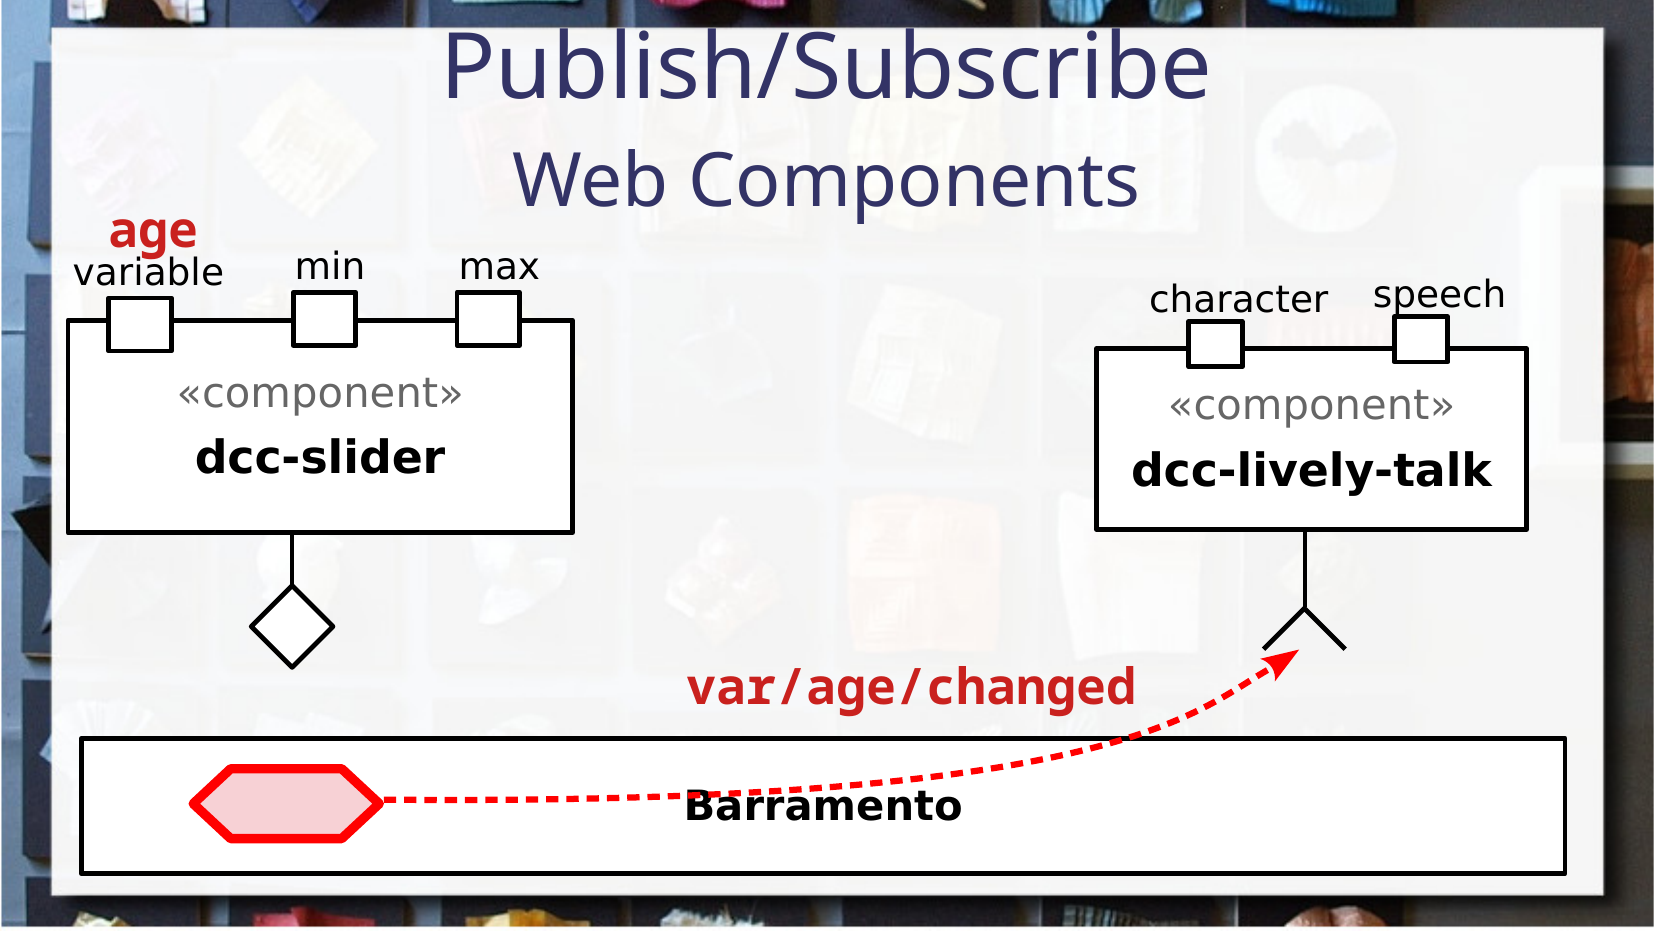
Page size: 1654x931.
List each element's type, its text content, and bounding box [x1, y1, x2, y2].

text_box character [1134, 270, 1344, 329]
text_box [108, 302, 172, 352]
text_box [293, 296, 356, 346]
text_box [251, 585, 333, 668]
text_box [1394, 325, 1448, 362]
picture [0, 0, 1654, 931]
text_box var/age/changed [671, 643, 1152, 709]
text_box «component» dcc-lively-talk [1096, 348, 1527, 530]
text_box variable [57, 242, 240, 302]
text_box age [94, 186, 214, 252]
text_box Barramento [81, 738, 1565, 874]
text_box speech [1358, 265, 1522, 325]
text_box «component» dcc-slider [67, 320, 573, 533]
text_box [457, 296, 520, 346]
text_box max [443, 237, 556, 296]
title Publish/Subscribe Web Components [82, 17, 1571, 212]
text_box min [279, 237, 381, 296]
text_box [1188, 329, 1243, 367]
text_box [193, 768, 380, 839]
